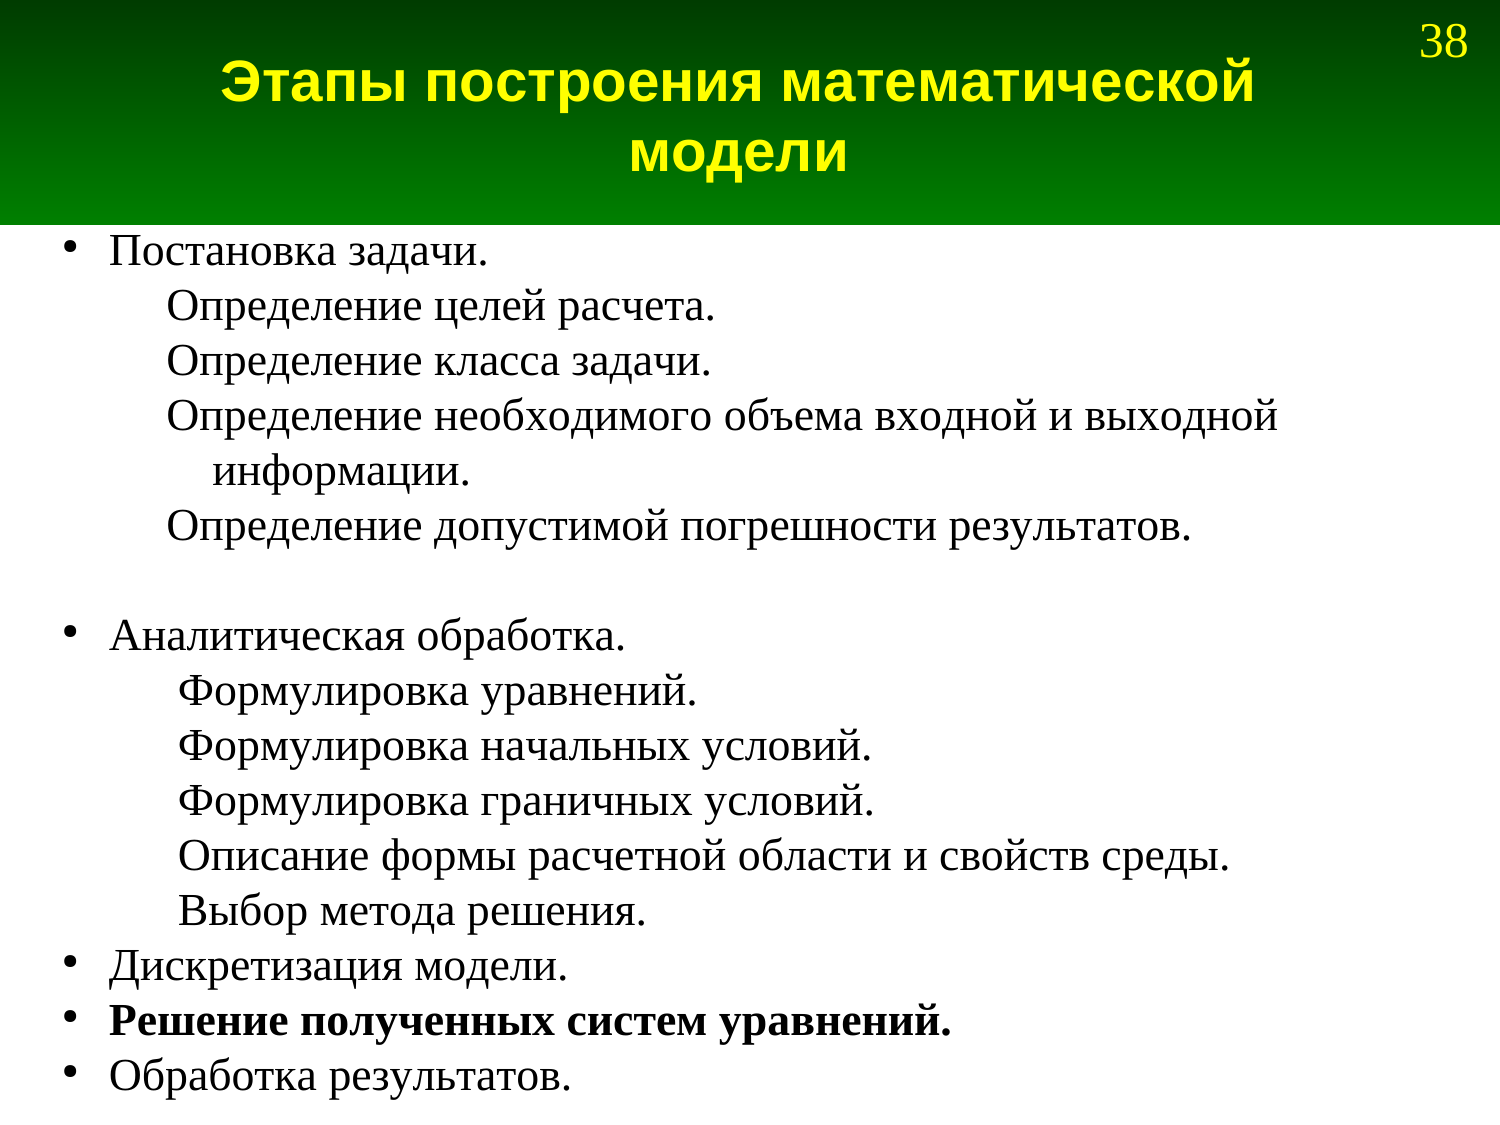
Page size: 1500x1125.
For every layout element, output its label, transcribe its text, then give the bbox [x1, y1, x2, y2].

title Этапы построения математической модели [88, 18, 1389, 207]
text_box Постановка задачи. Определение целей расчета. Определение класса задачи. Определение необходимого объема входной и выходной информации. Определение допустимой погрешности результатов. Аналитическая обработка. Формулировка уравнений. Формулировка начальных условий. Формулировка граничных условий. Описание формы расчетной области и свойств среды. Выбор метода решения. Дискретизация модели. Решение полученных систем уравнений. Обработка результатов. [47, 212, 1477, 1125]
